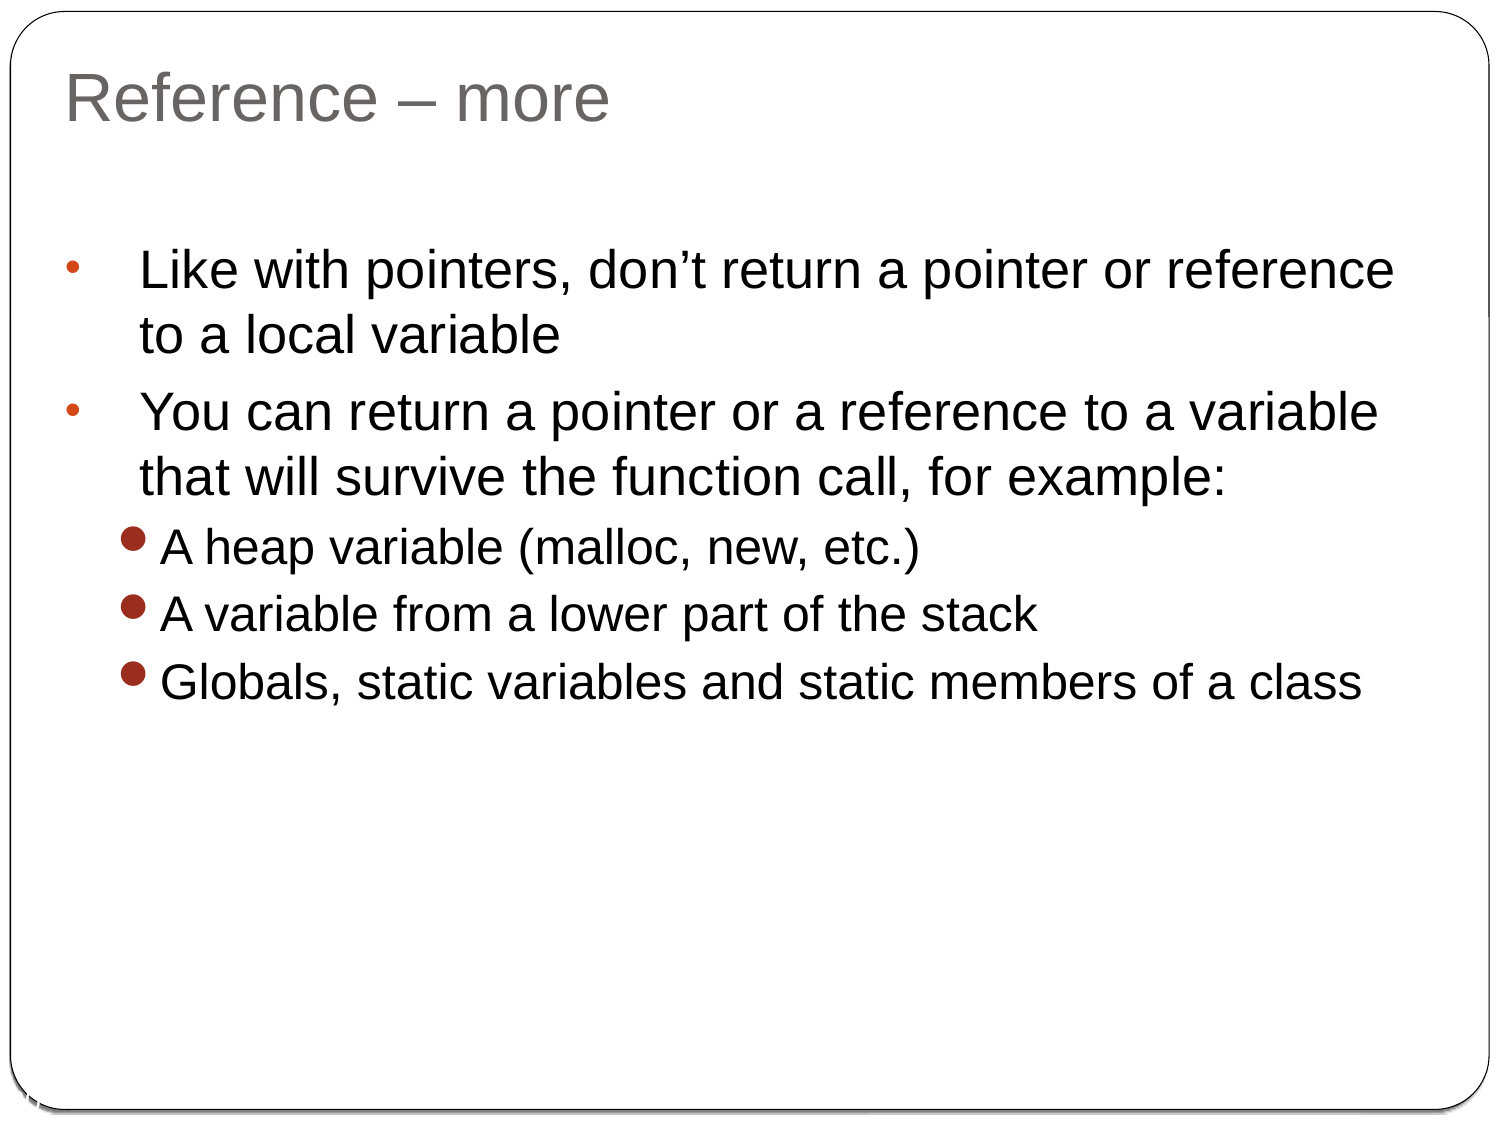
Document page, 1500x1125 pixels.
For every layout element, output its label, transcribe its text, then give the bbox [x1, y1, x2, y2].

title Reference – more [50, 45, 1450, 149]
slide_number <number> [0, 1074, 50, 1125]
list Like with pointers, don’t return a pointer or reference to a local variable You can return a pointer or a reference to a variable that will survive the function call, for example: A heap variable (malloc, new, etc.) A variable from a lower part of the stack Globals, static variables and static members of a class [50, 149, 1450, 1088]
